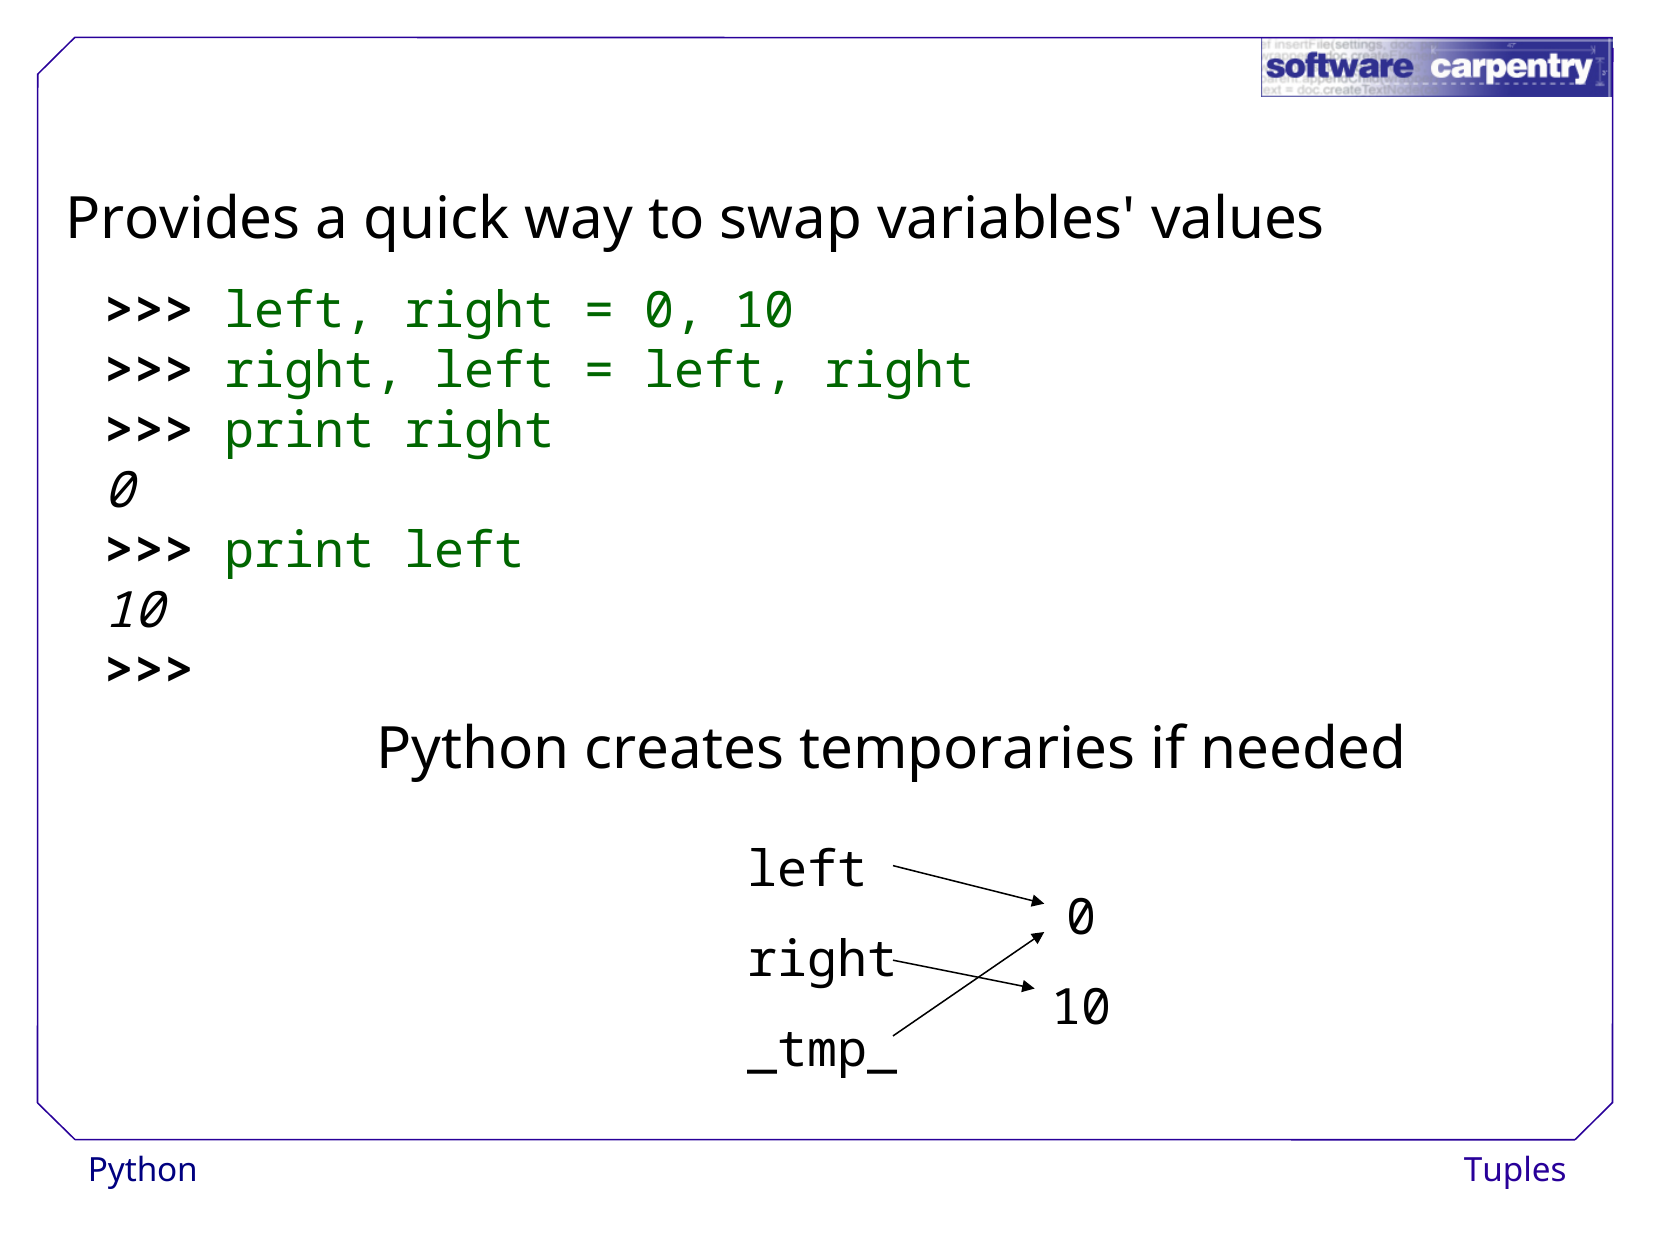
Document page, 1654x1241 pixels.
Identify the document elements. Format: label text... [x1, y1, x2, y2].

text_box left right _tmp_ [732, 799, 903, 1083]
text_box Python creates temporaries if needed [361, 667, 1572, 788]
text_box 0 10 [996, 846, 1167, 1055]
text_box >>> left, right = 0, 10 >>> right, left = left, right >>> print right 0 >>> print left 10 >>> [89, 270, 1167, 715]
text_box Provides a quick way to swap variables' values [50, 138, 1491, 259]
picture [1261, 39, 1613, 97]
